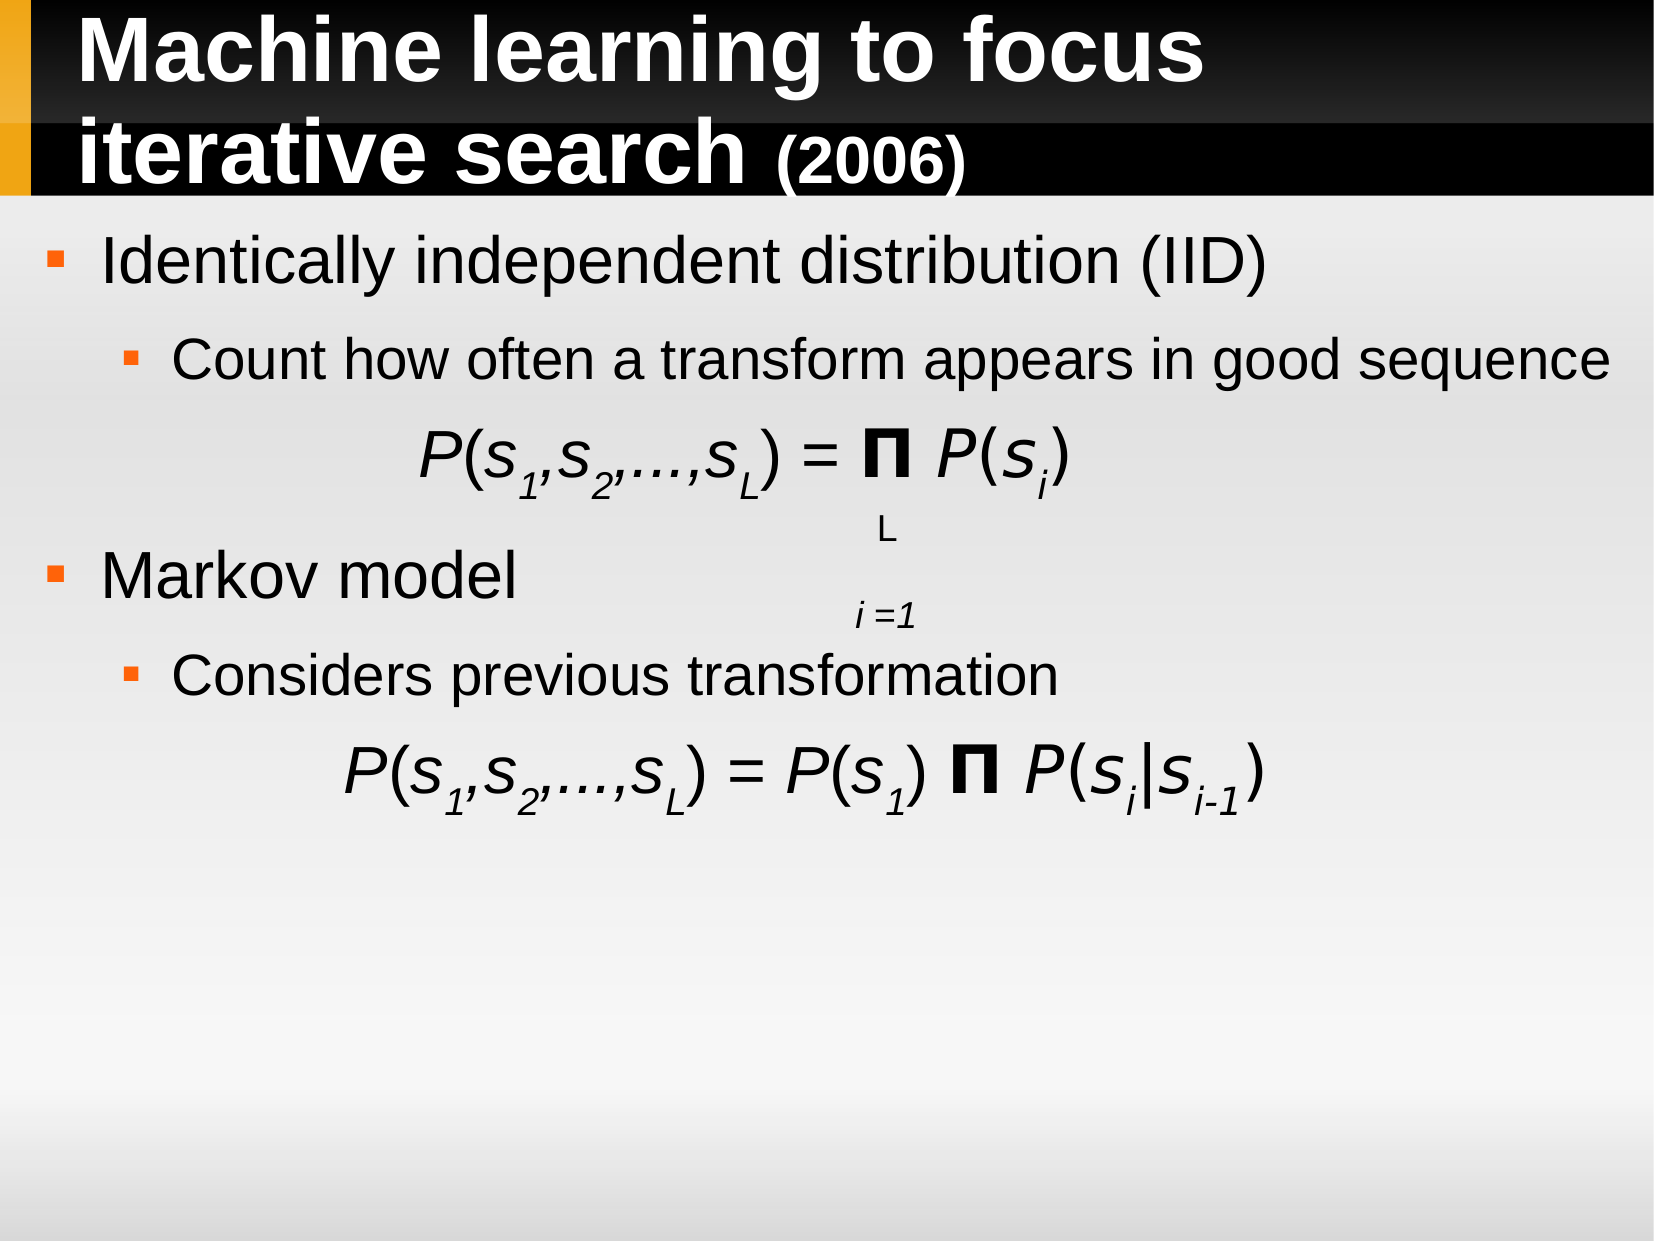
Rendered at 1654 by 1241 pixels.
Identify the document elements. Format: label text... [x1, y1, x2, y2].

picture [0, 0, 1654, 1241]
list Identically independent distribution (IID) Count how often a transform appears in good sequence P(s1,s2,...,sL) = Π P(si) Markov model Considers previous transformation P(s1,s2,...,sL) = P(s1) Π P(si|si-1) [29, 222, 1625, 1241]
text_box L [862, 500, 913, 562]
title Machine learning to focus iterative search (2006) [76, 0, 1565, 219]
text_box i =1 [840, 587, 932, 650]
